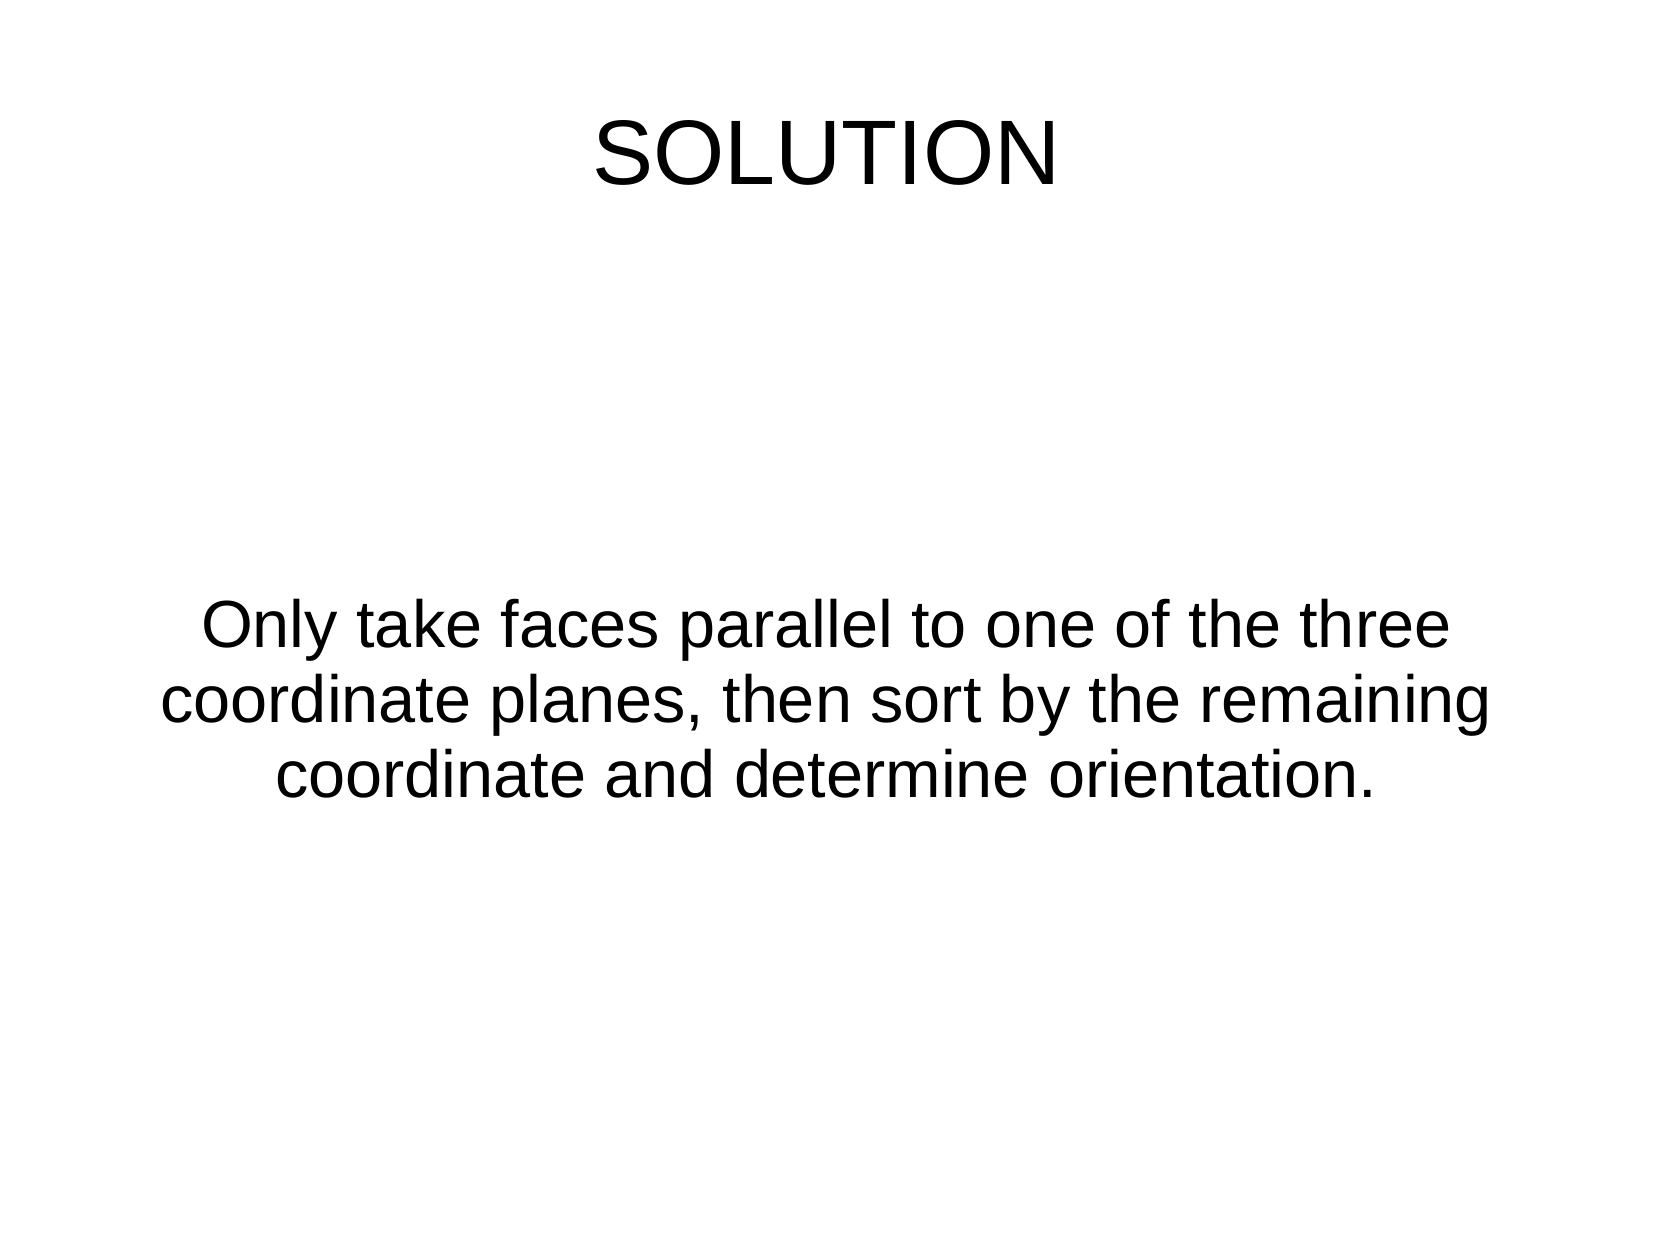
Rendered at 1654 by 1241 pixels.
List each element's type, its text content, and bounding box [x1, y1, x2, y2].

title SOLUTION [82, 56, 1571, 250]
subtitle Only take faces parallel to one of the three coordinate planes, then sort by the remaining coordinate and determine orientation. [82, 297, 1571, 1102]
